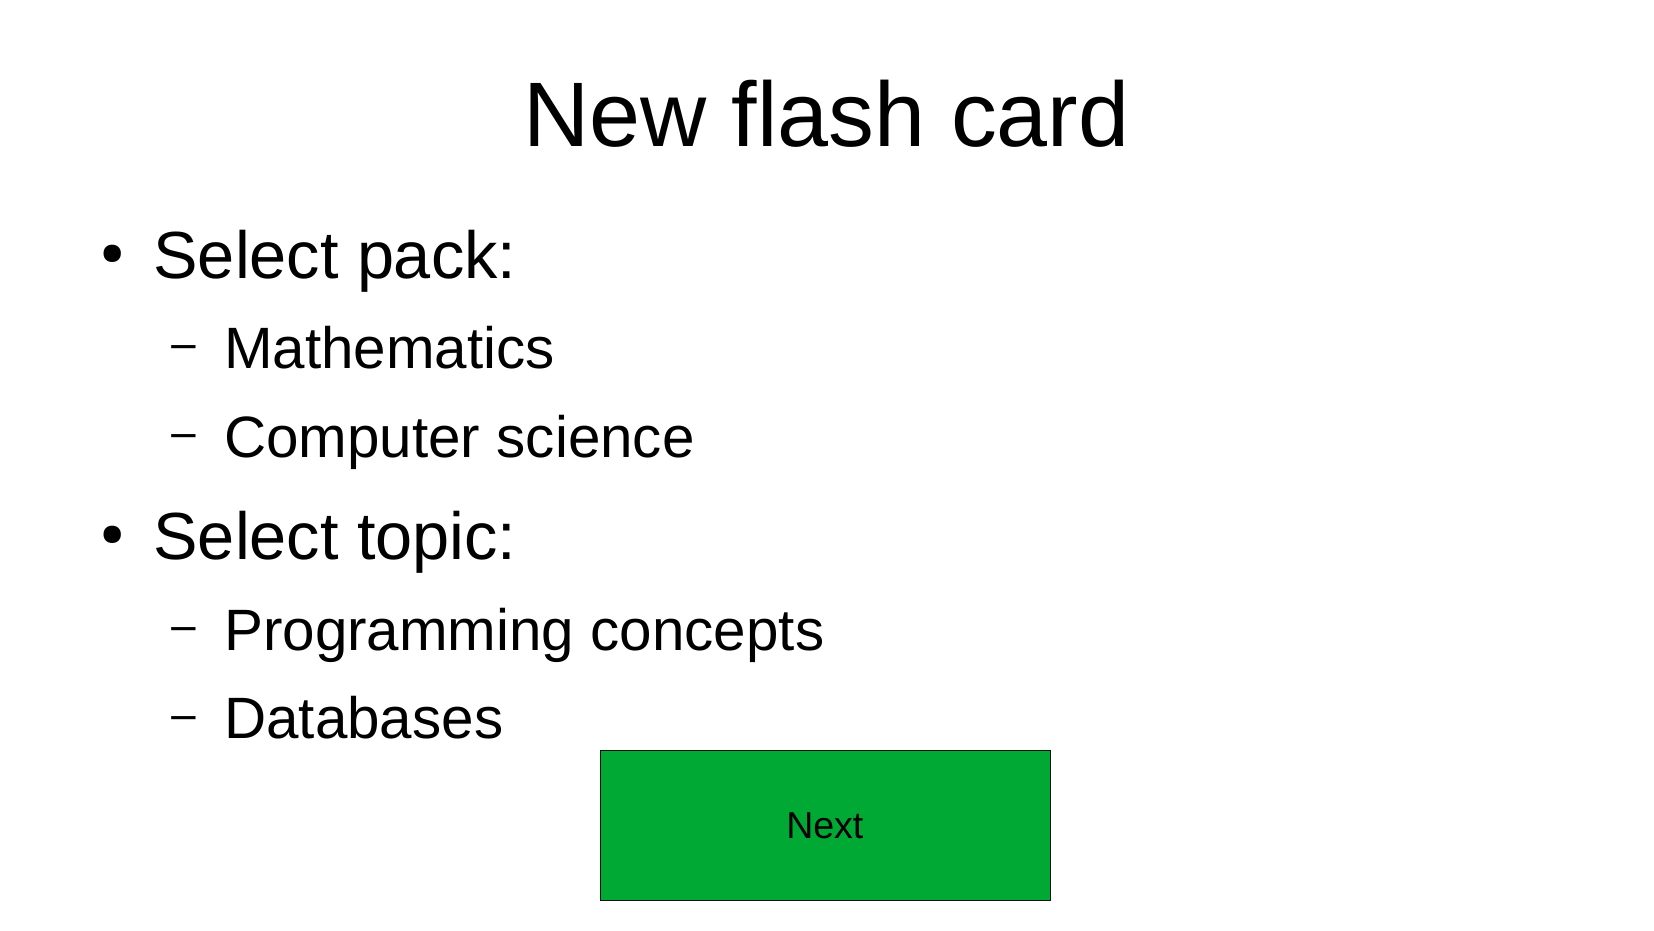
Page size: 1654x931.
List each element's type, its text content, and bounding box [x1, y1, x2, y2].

text_box Next [600, 750, 1051, 901]
list Select pack: Mathematics Computer science Select topic: Programming concepts Databases [82, 217, 1571, 758]
title New flash card [82, 37, 1571, 193]
